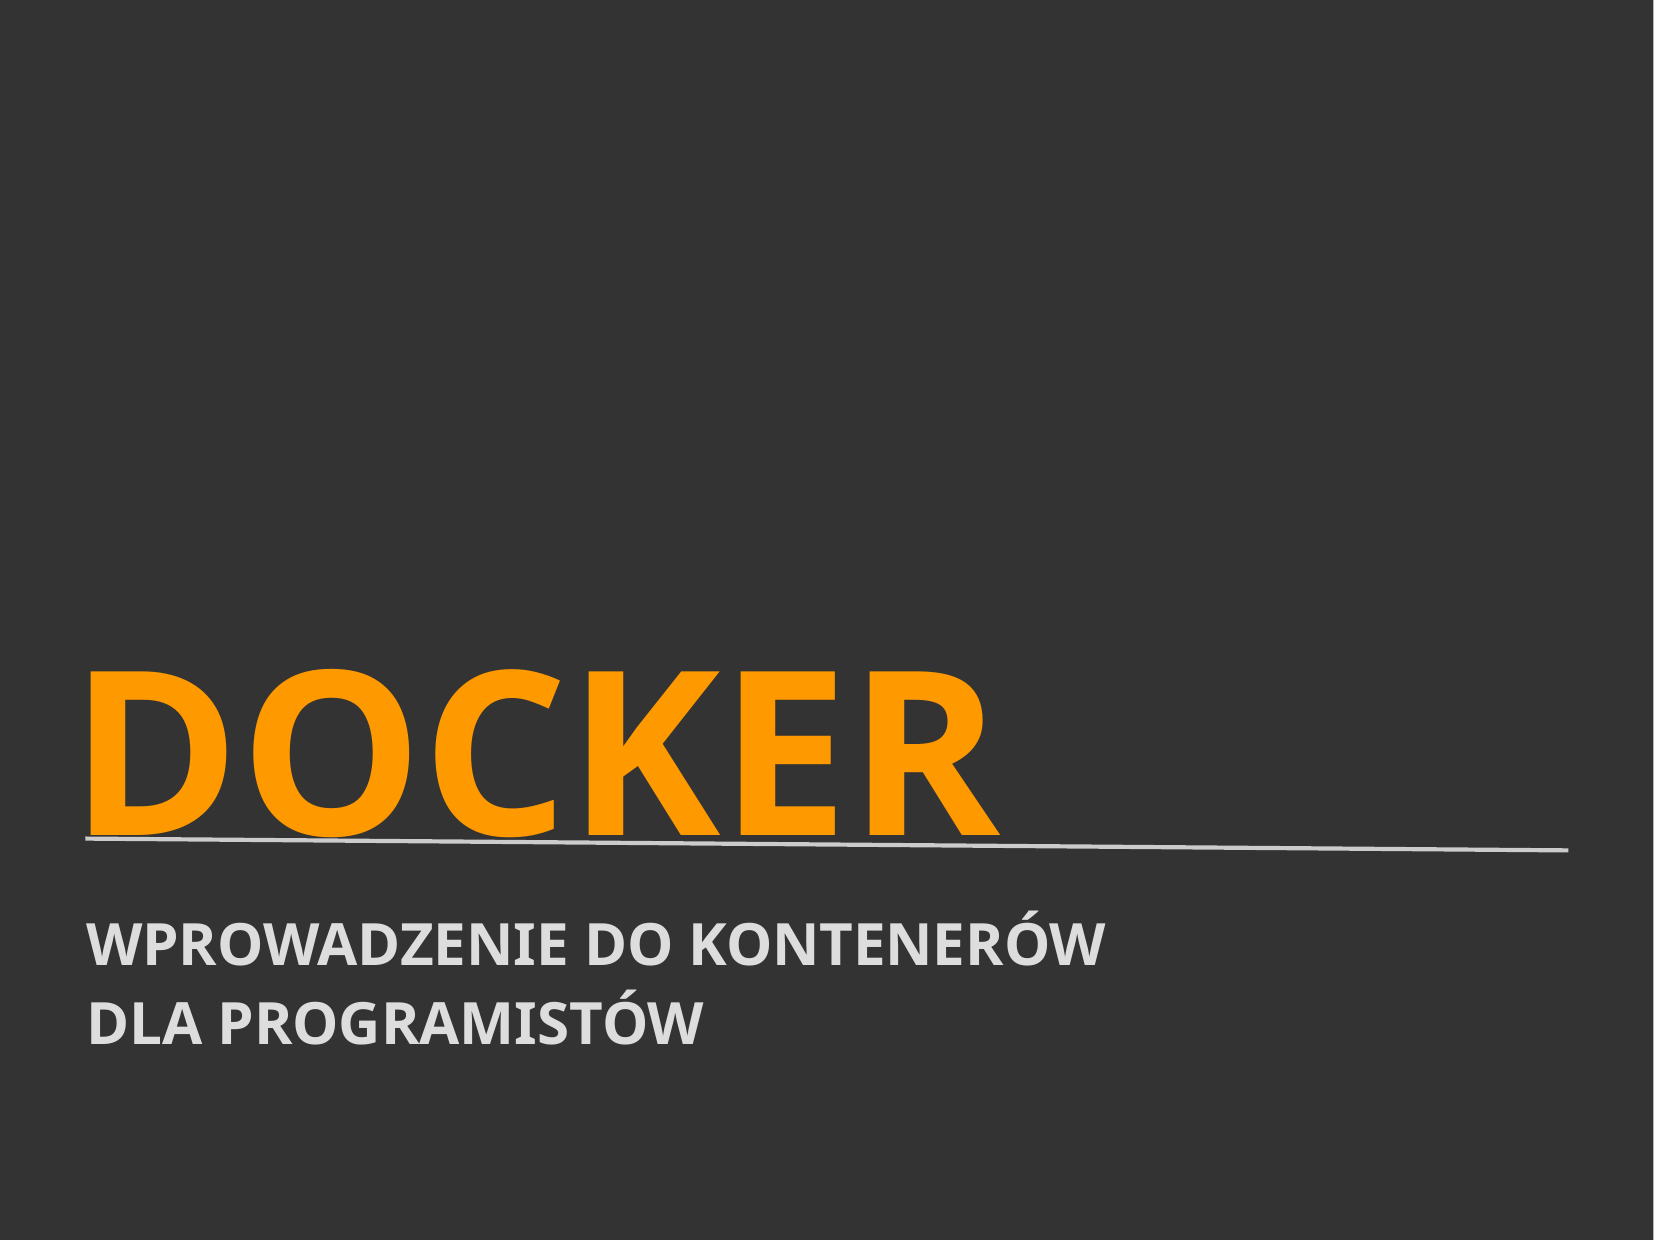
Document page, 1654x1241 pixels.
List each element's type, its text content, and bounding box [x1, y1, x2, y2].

subtitle DOCKER WPROWADZENIE DO KONTENERÓW DLA PROGRAMISTÓW [70, 59, 1560, 1134]
